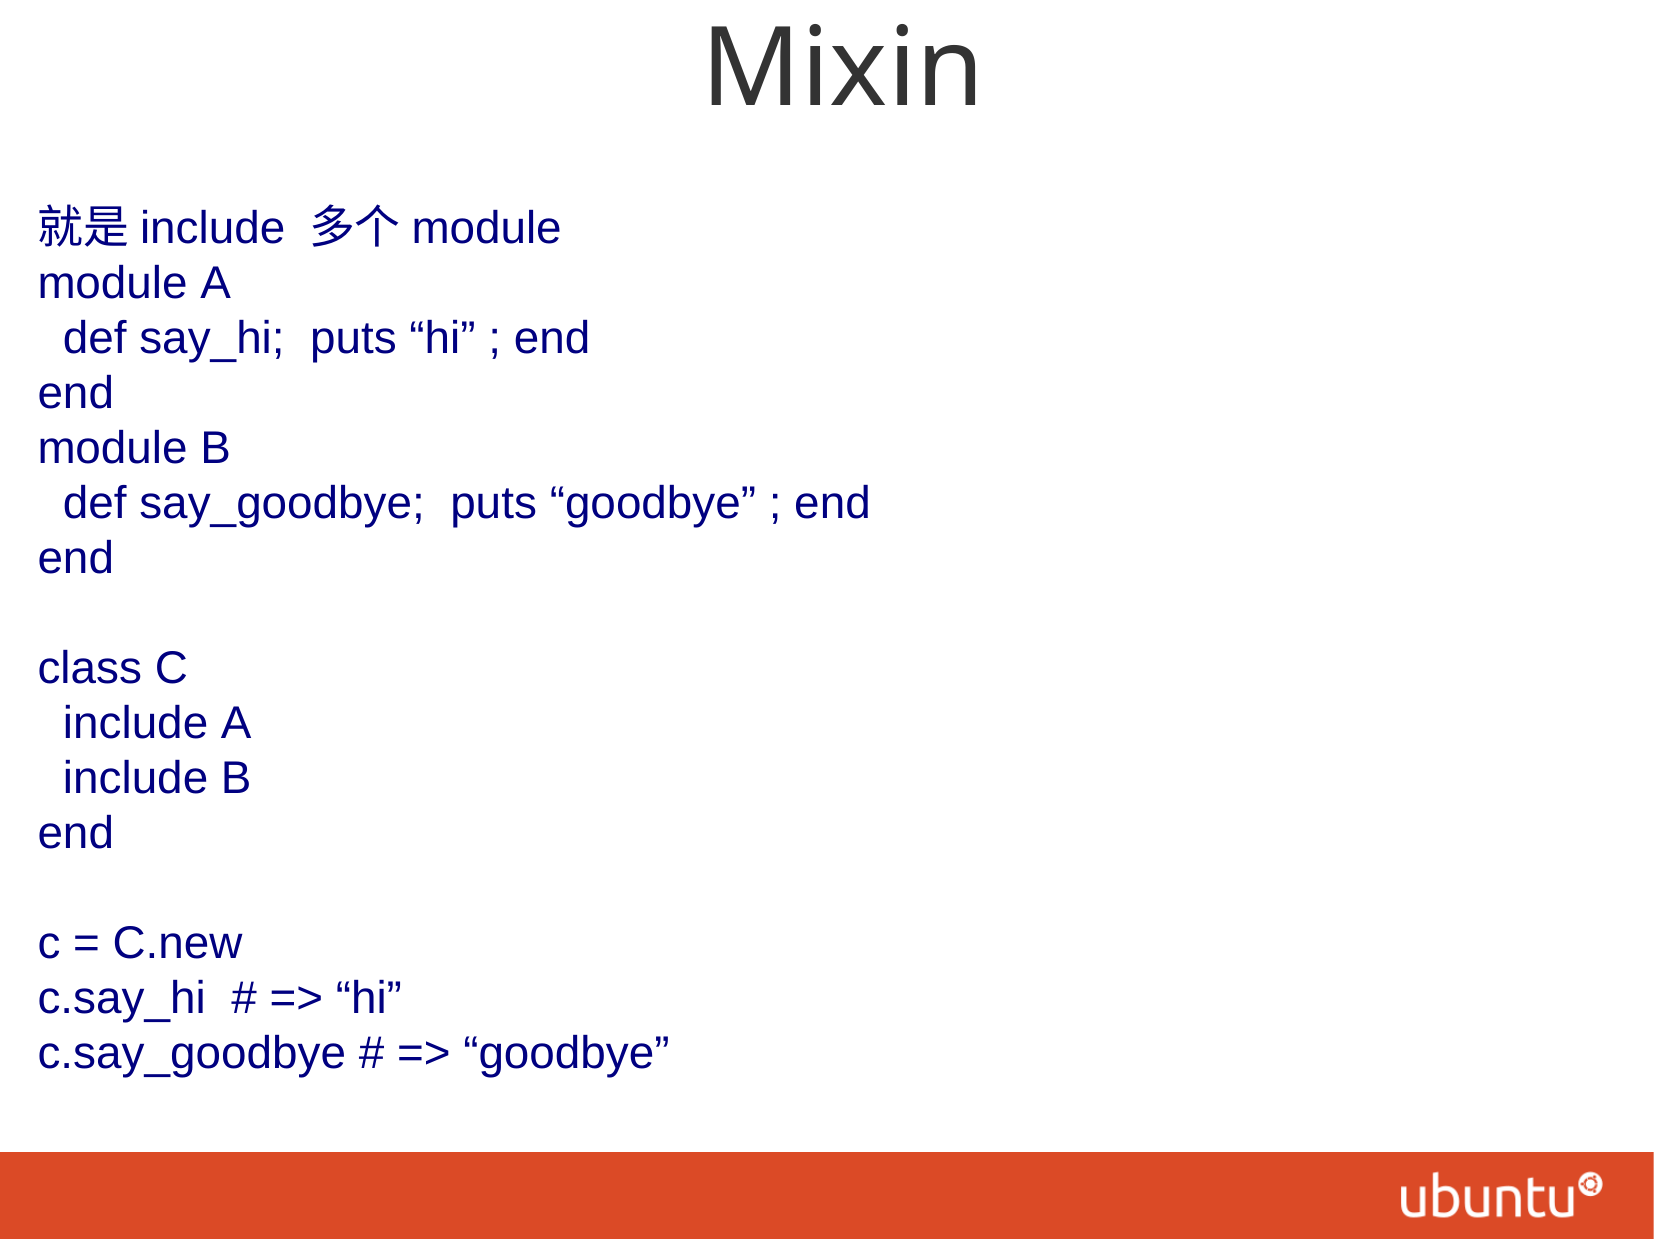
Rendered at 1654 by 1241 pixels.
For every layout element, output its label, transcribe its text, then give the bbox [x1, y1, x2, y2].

subtitle 就是include 多个module module A def say_hi; puts “hi” ; end end module B def say_goodbye; puts “goodbye” ; end end class C include A include B end c = C.new c.say_hi # => “hi” c.say_goodbye # => “goodbye” [37, 150, 1613, 1126]
title Mixin [73, 0, 1613, 141]
picture [0, 1152, 1654, 1239]
